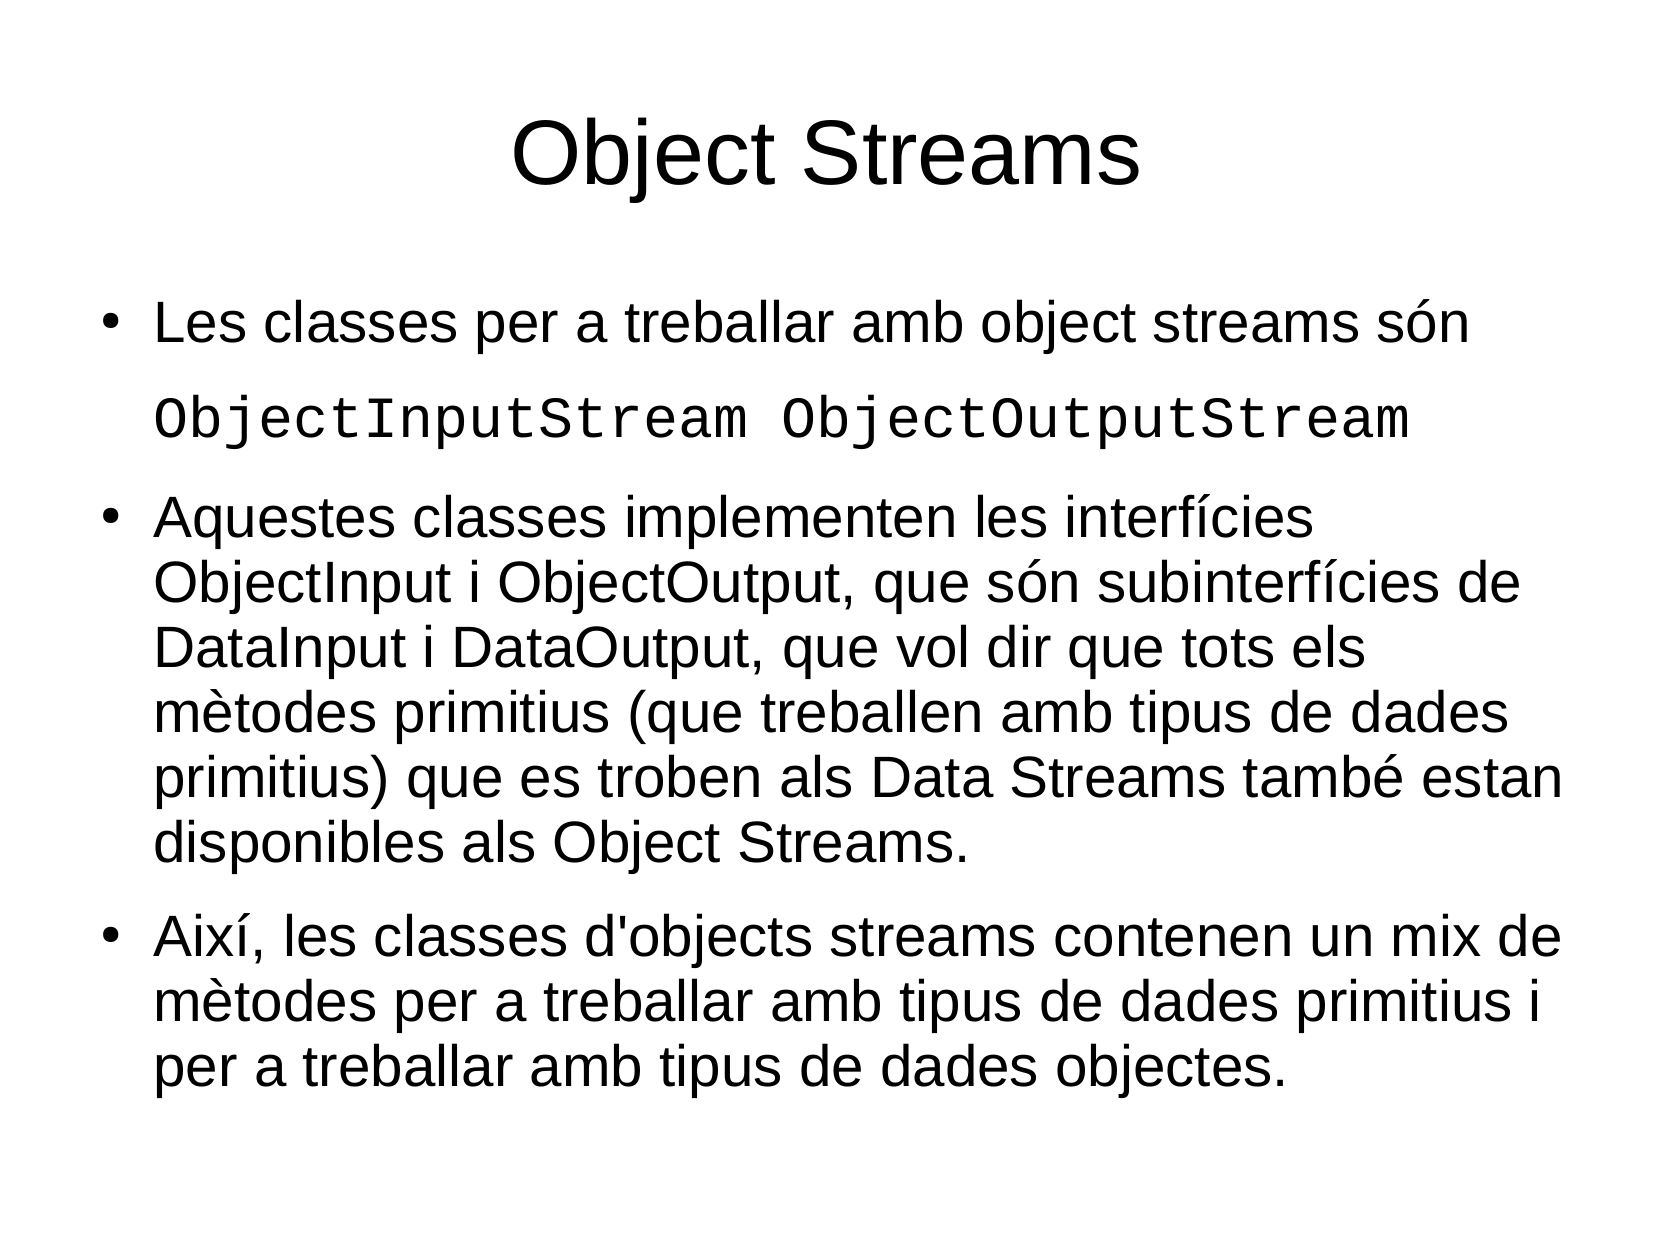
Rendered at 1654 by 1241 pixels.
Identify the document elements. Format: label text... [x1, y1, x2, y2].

list Les classes per a treballar amb object streams són ObjectInputStream ObjectOutputStream Aquestes classes implementen les interfícies ObjectInput i ObjectOutput, que són subinterfícies de DataInput i DataOutput, que vol dir que tots els mètodes primitius (que treballen amb tipus de dades primitius) que es troben als Data Streams també estan disponibles als Object Streams. Així, les classes d'objects streams contenen un mix de mètodes per a treballar amb tipus de dades primitius i per a treballar amb tipus de dades objectes. [82, 290, 1571, 1095]
title Object Streams [82, 49, 1571, 257]
